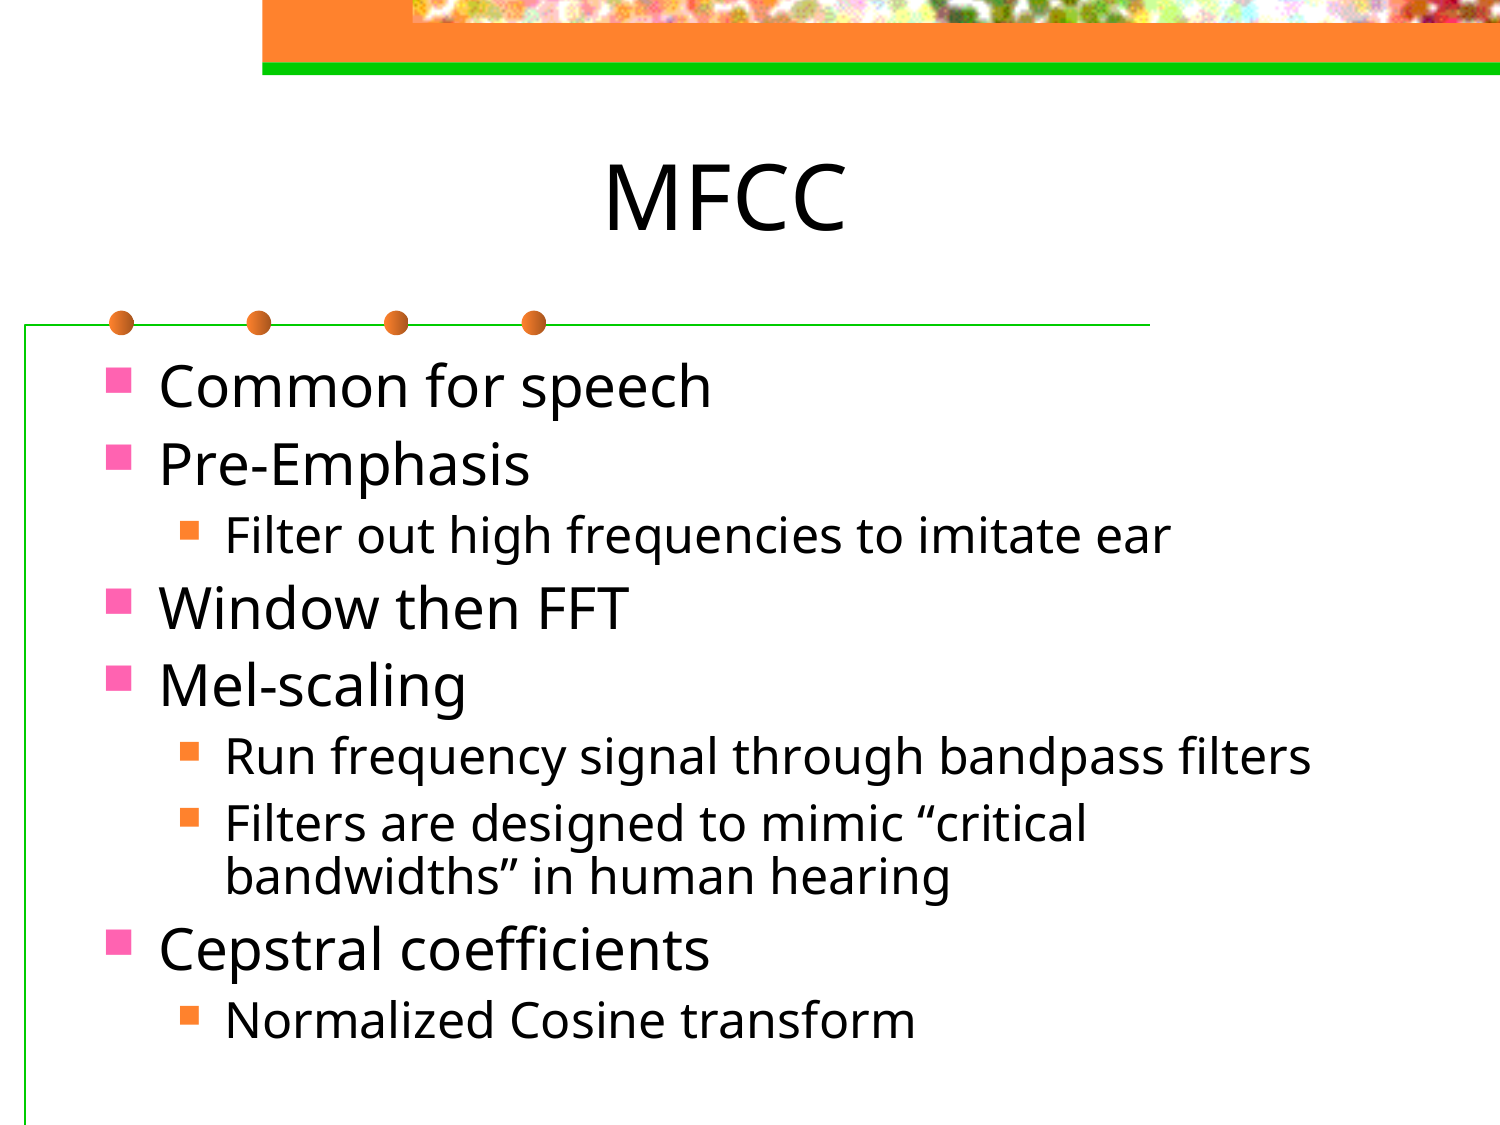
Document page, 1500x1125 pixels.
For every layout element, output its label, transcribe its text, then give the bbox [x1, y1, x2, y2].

list Common for speech Pre-Emphasis Filter out high frequencies to imitate ear Window then FFT Mel-scaling Run frequency signal through bandpass filters Filters are designed to mimic “critical bandwidths” in human hearing Cepstral coefficients Normalized Cosine transform [87, 350, 1363, 1125]
picture [412, 0, 1500, 23]
title MFCC [87, 99, 1363, 288]
